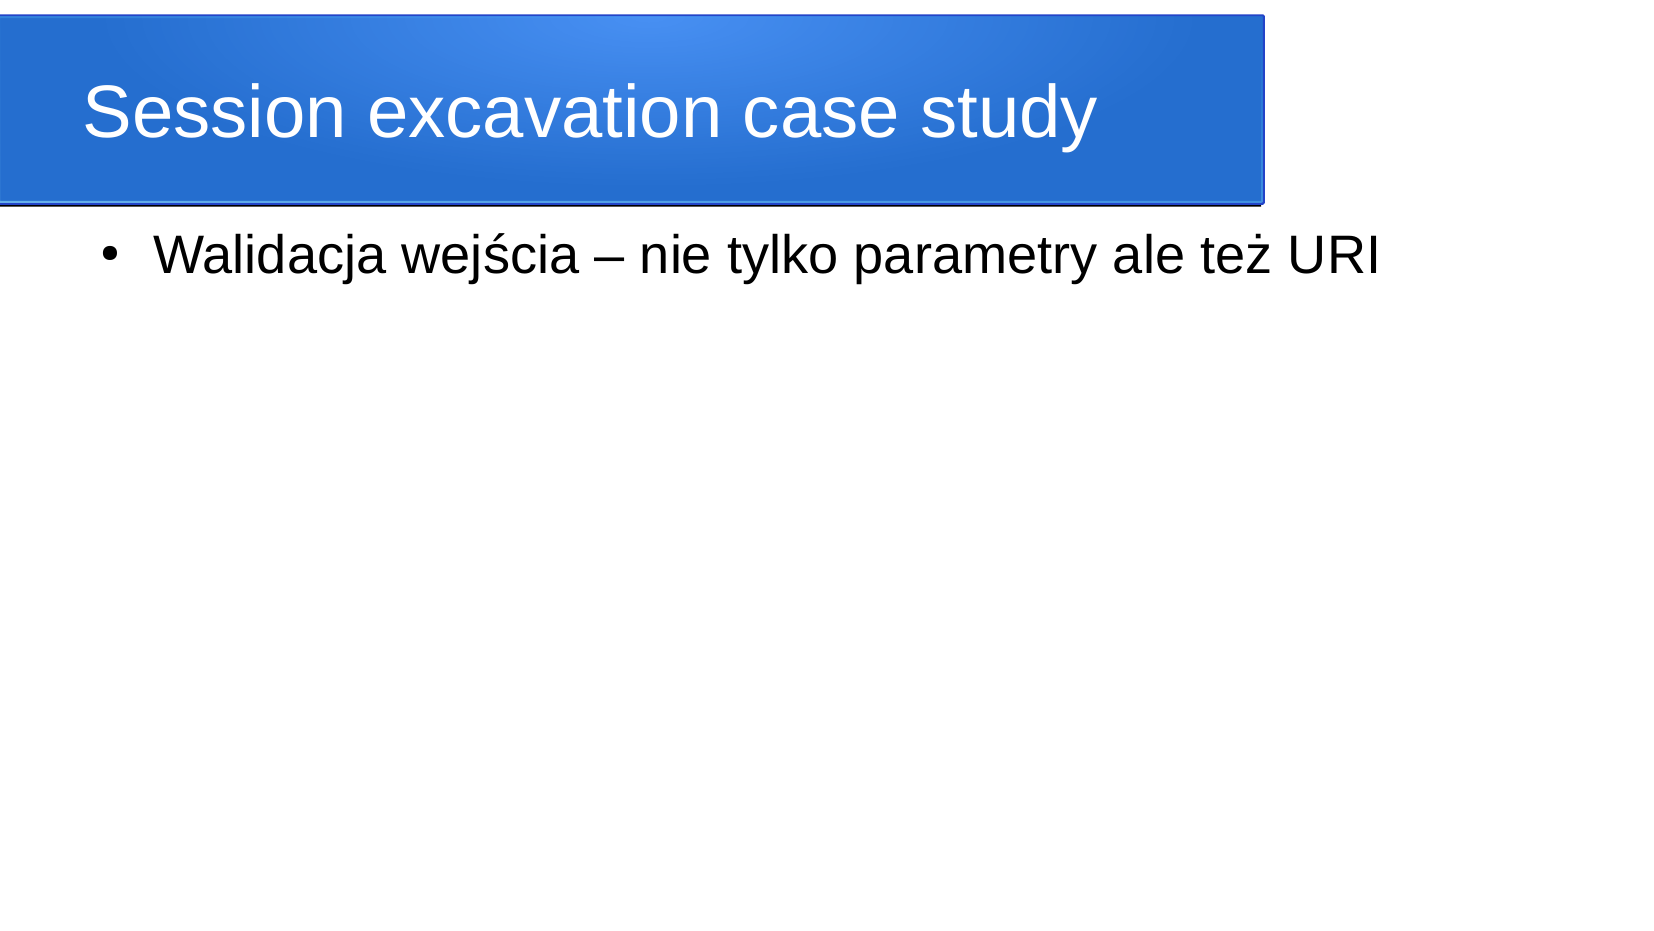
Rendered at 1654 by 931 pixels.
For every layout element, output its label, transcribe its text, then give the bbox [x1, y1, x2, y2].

title Session excavation case study [82, 35, 1235, 189]
list Walidacja wejścia – nie tylko parametry ale też URI [82, 224, 1571, 764]
